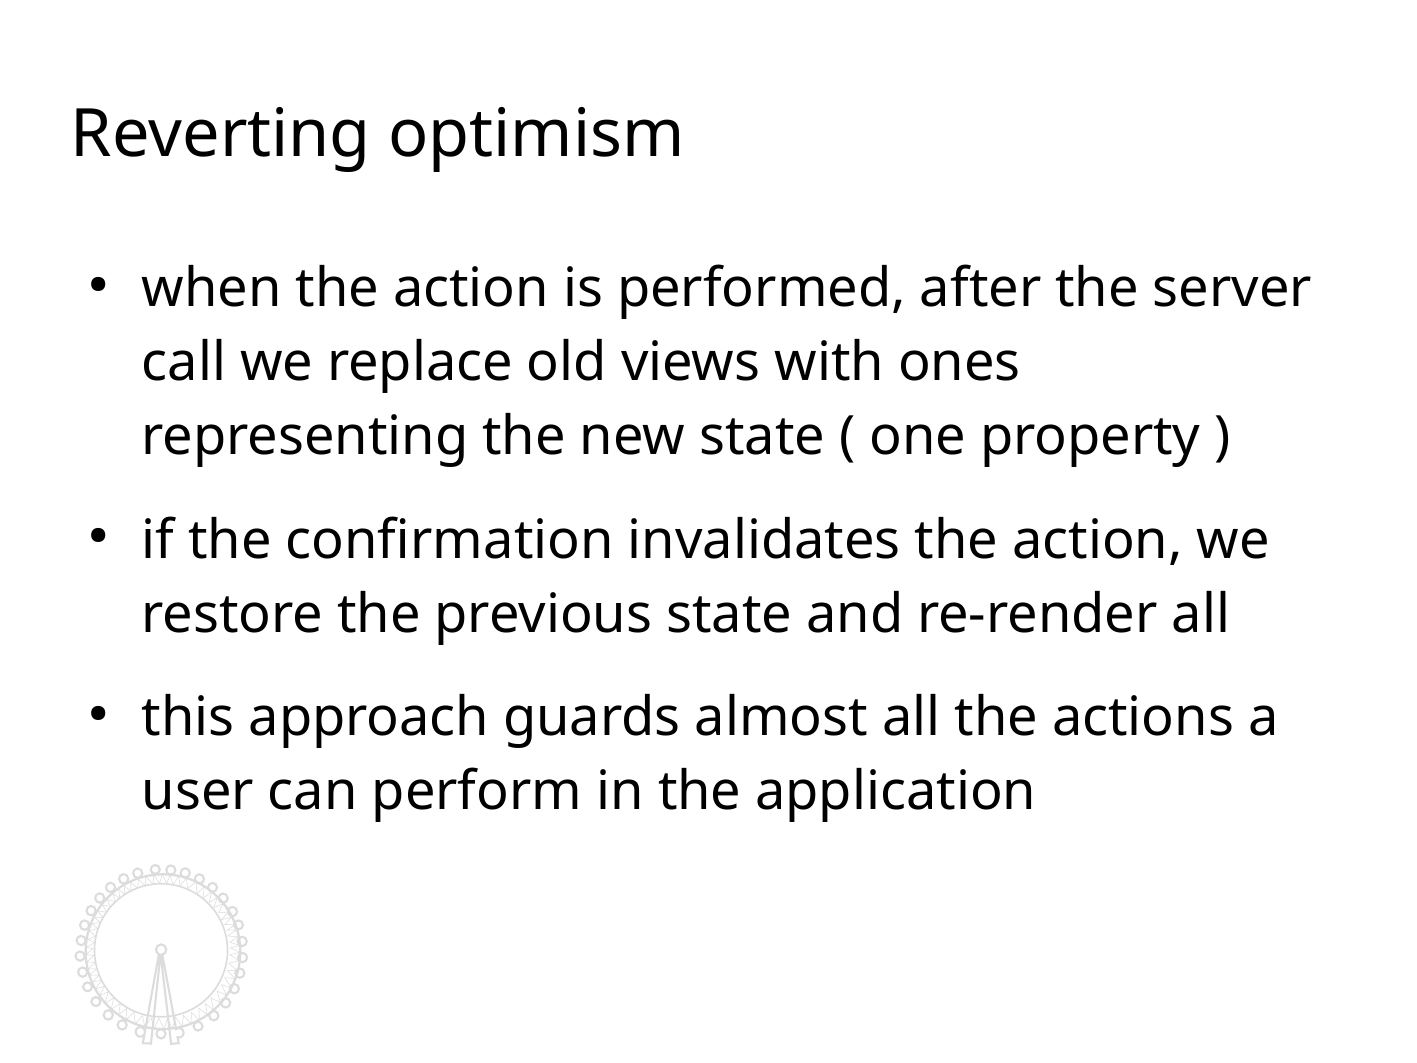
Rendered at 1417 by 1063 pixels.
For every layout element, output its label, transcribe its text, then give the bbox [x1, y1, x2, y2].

title Reverting optimism [70, 42, 1346, 220]
list when the action is performed, after the server call we replace old views with ones representing the new state ( one property ) if the confirmation invalidates the action, we restore the previous state and re-render all this approach guards almost all the actions a user can perform in the application [70, 248, 1318, 865]
